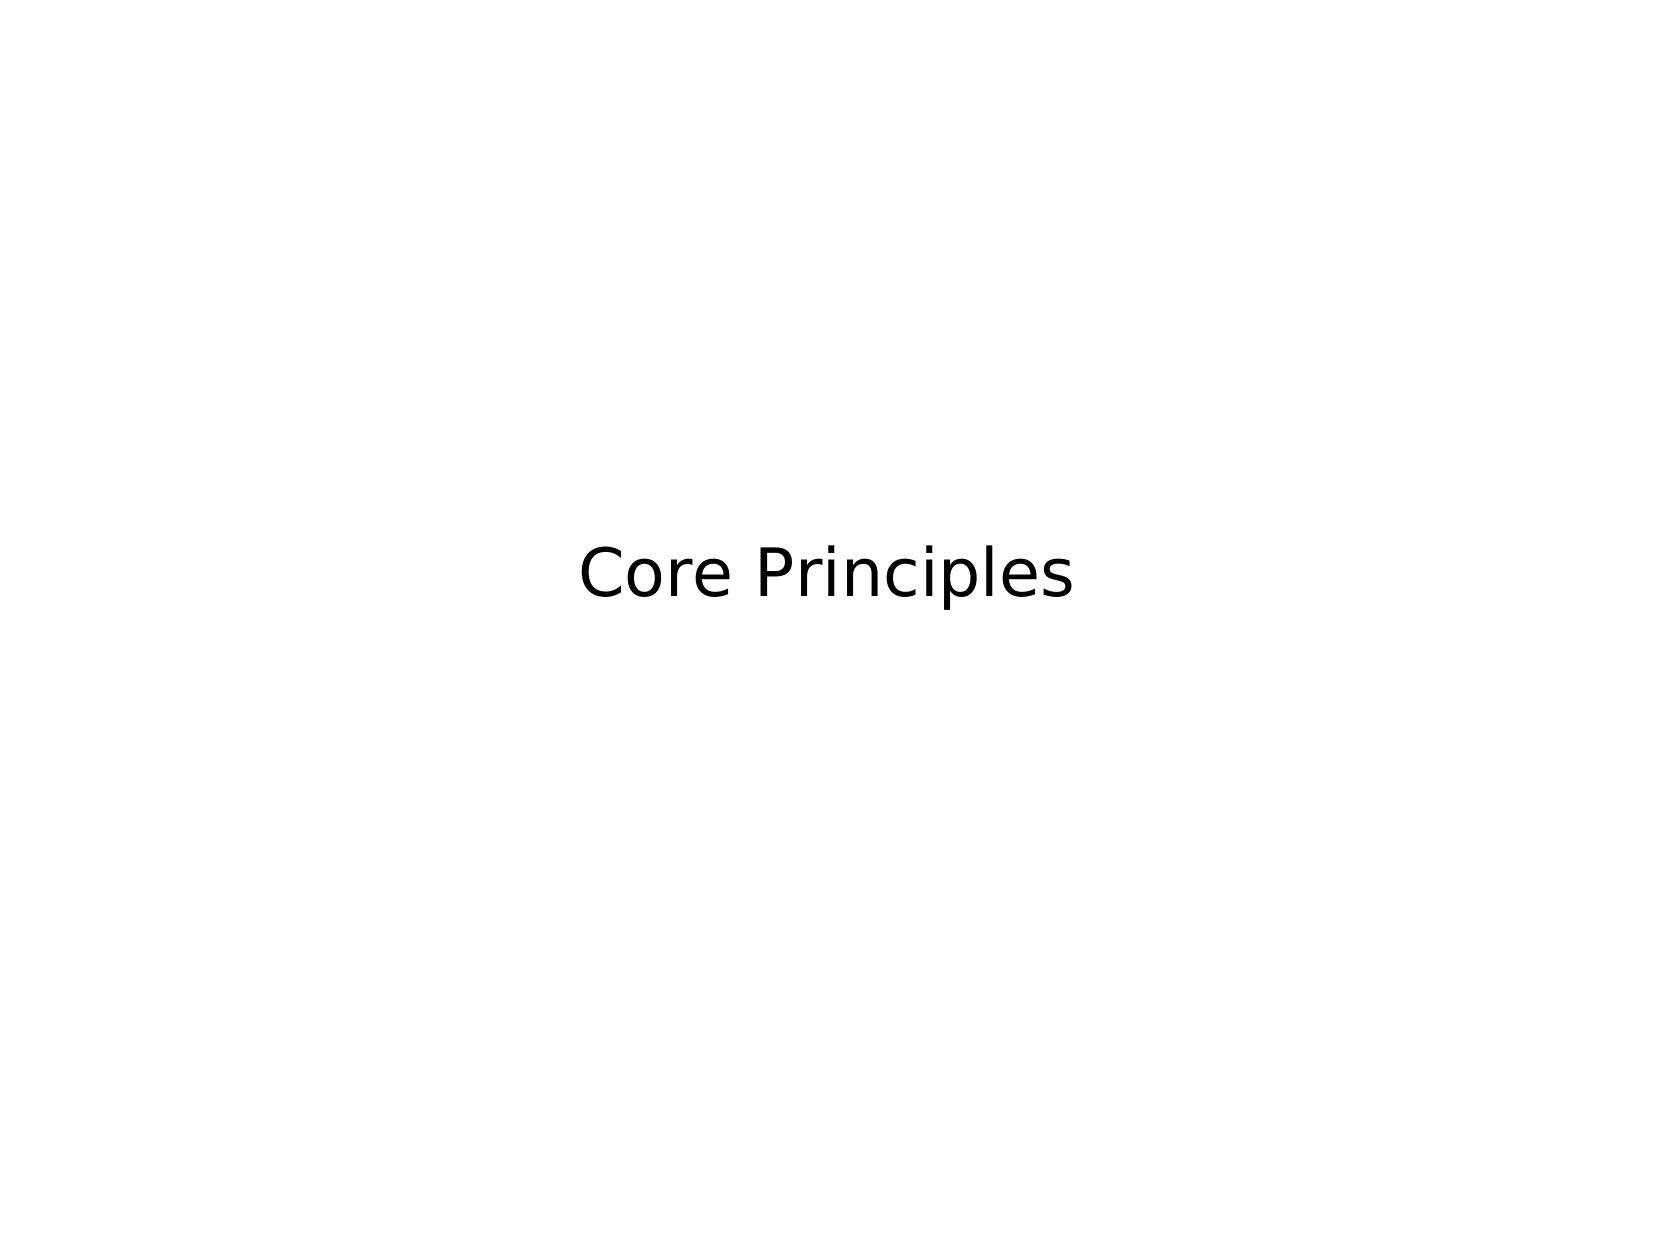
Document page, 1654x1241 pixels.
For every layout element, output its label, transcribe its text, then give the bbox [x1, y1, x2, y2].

subtitle Core Principles [82, 37, 1571, 1109]
